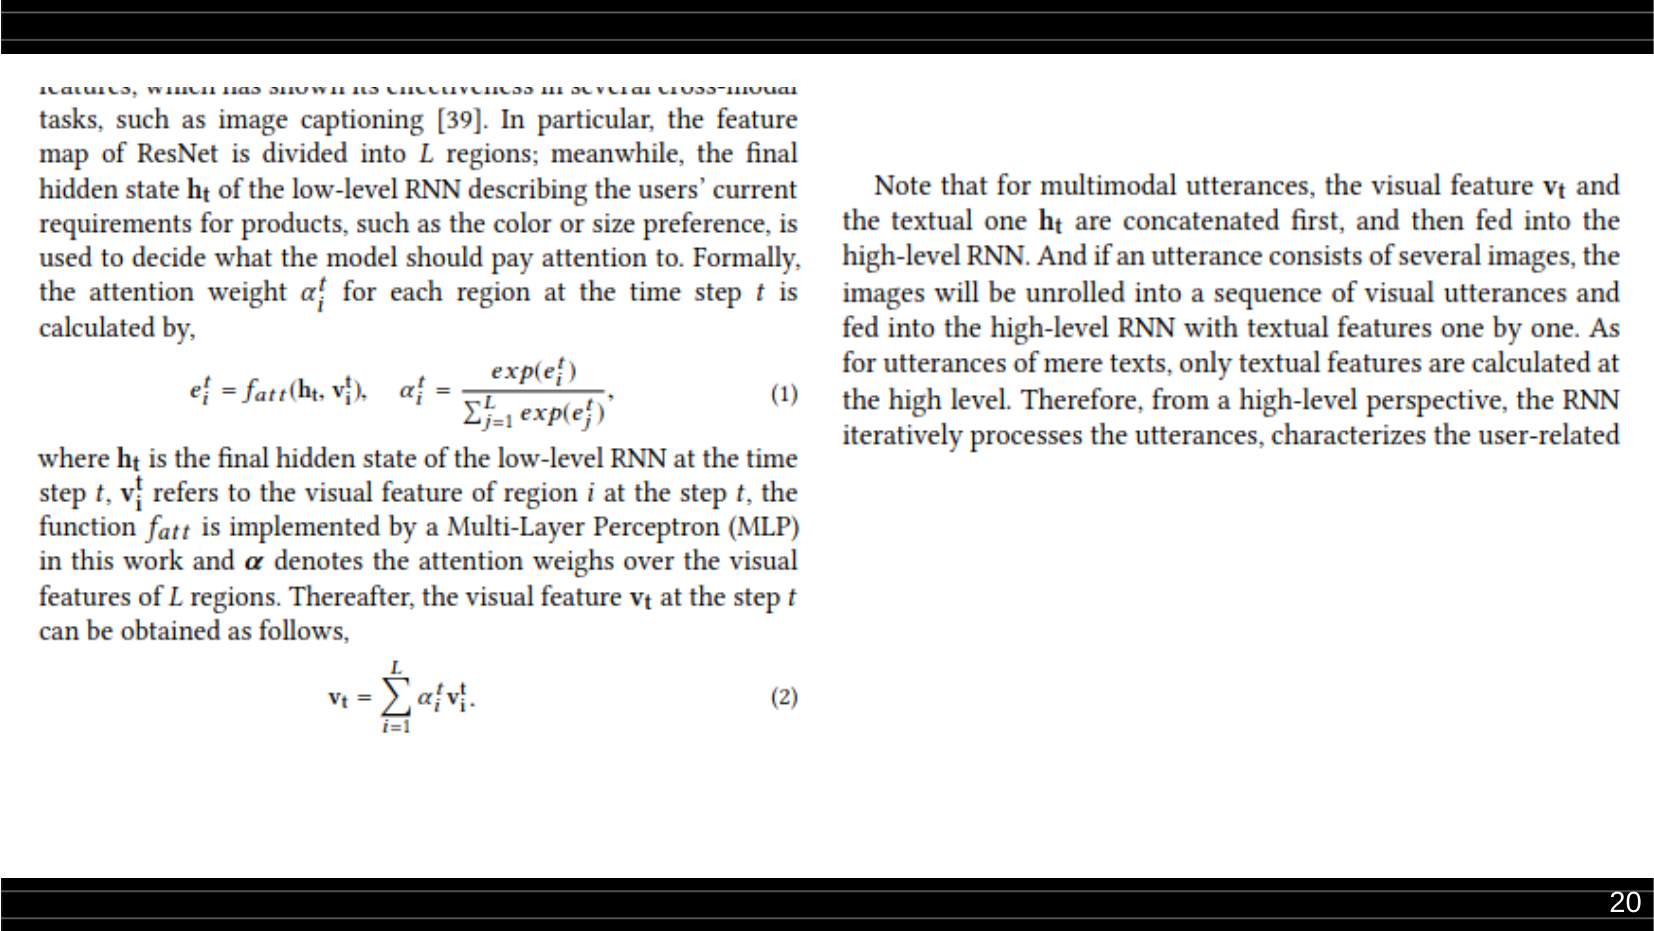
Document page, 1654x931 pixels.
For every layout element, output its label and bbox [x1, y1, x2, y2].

picture [1, 0, 1654, 54]
picture [837, 164, 1651, 472]
picture [1, 878, 1654, 931]
picture [30, 87, 826, 736]
